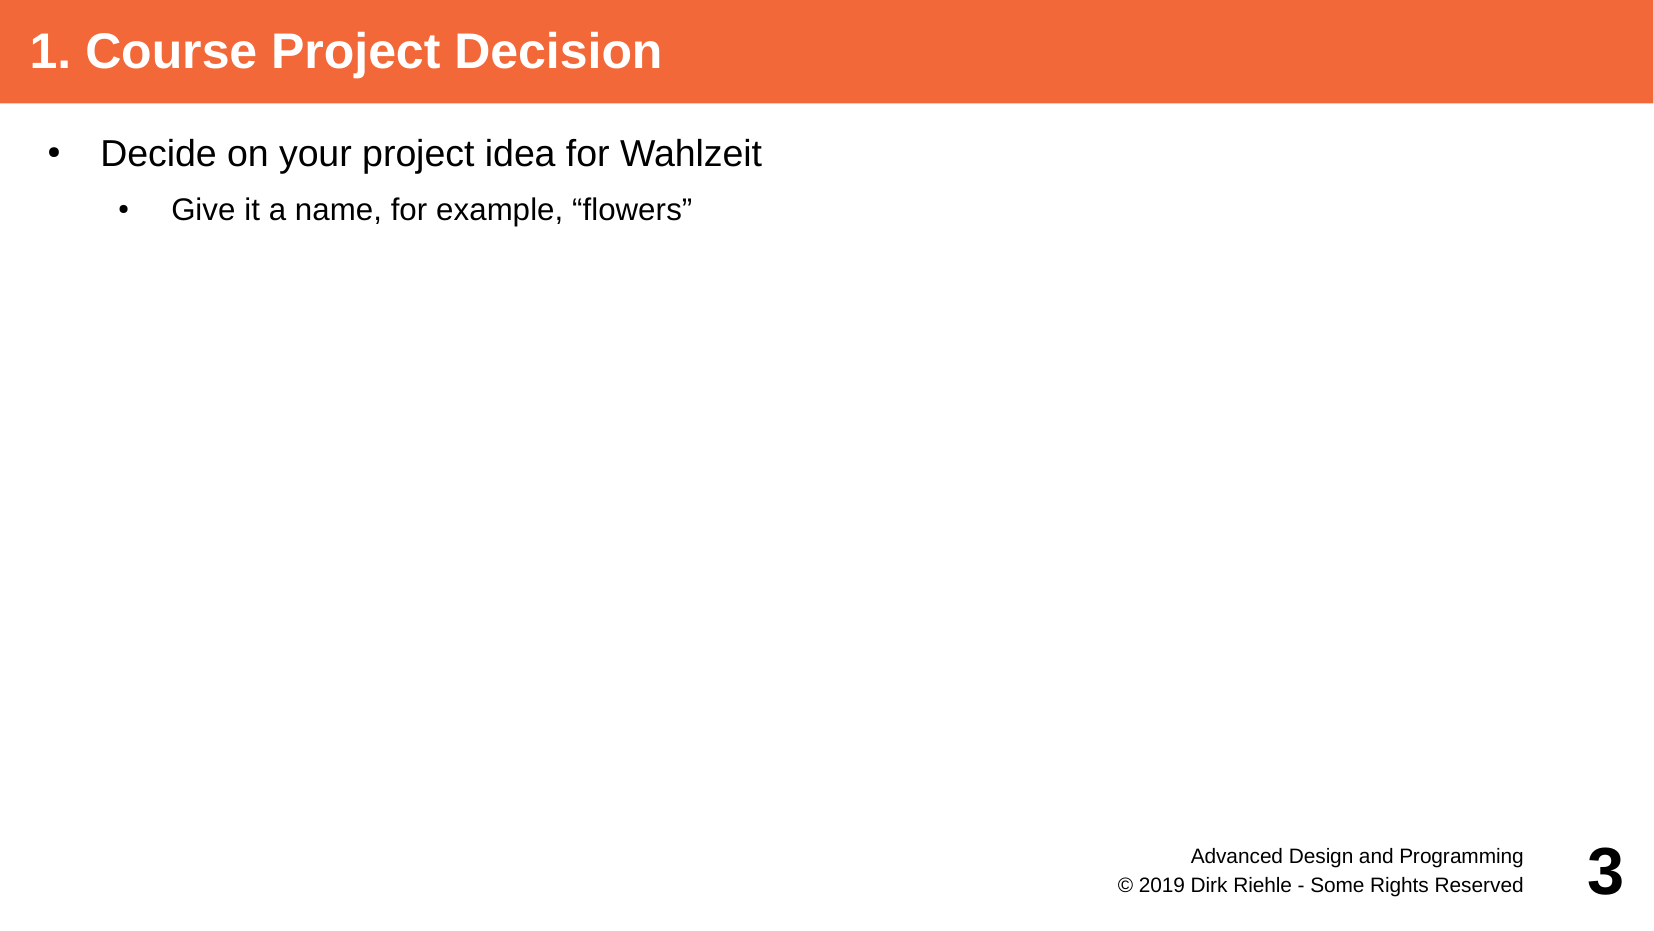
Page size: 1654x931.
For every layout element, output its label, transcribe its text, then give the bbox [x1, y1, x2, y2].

list Decide on your project idea for Wahlzeit Give it a name, for example, “flowers” [29, 132, 1625, 813]
title 1. Course Project Decision [0, 0, 1654, 104]
